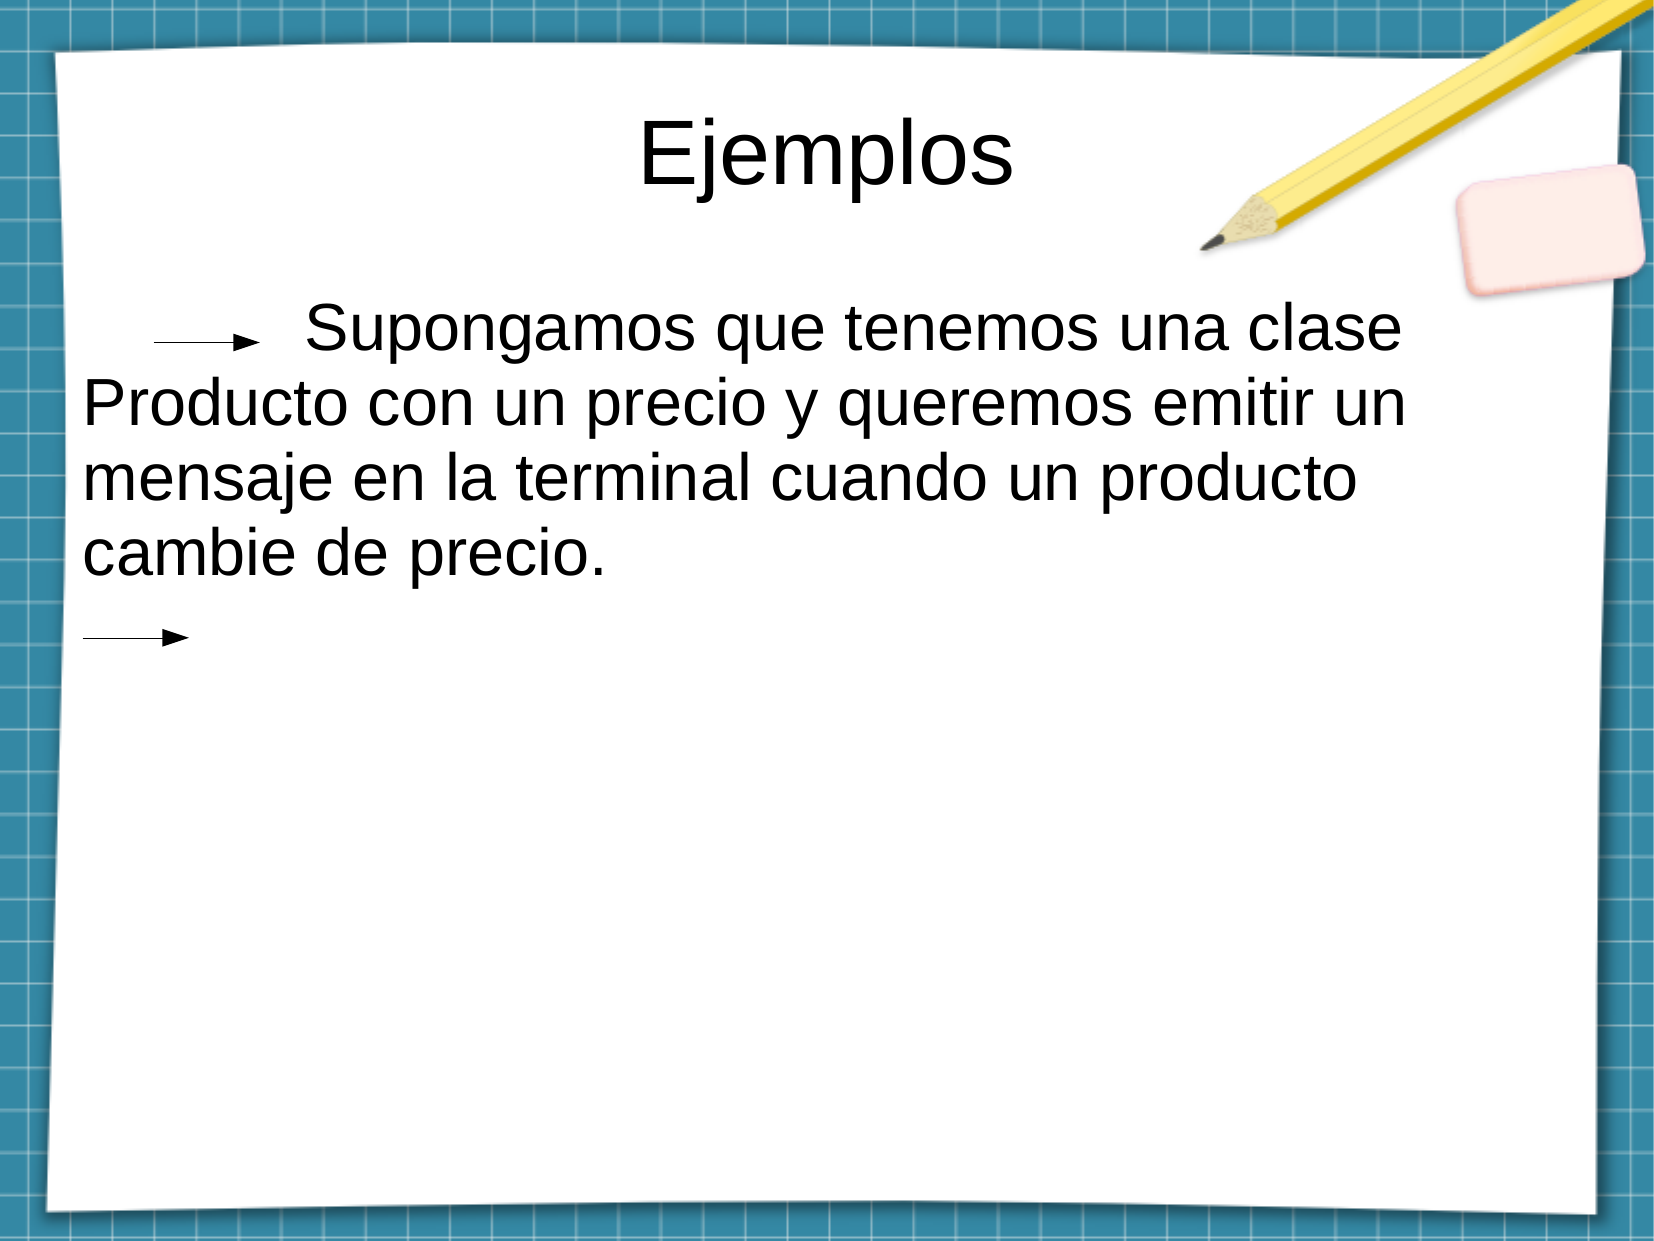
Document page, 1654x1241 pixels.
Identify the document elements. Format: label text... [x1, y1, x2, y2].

title Ejemplos [82, 49, 1571, 257]
picture [0, 0, 1654, 1241]
list Supongamos que tenemos una clase Producto con un precio y queremos emitir un mensaje en la terminal cuando un producto cambie de precio. [82, 290, 1571, 1010]
